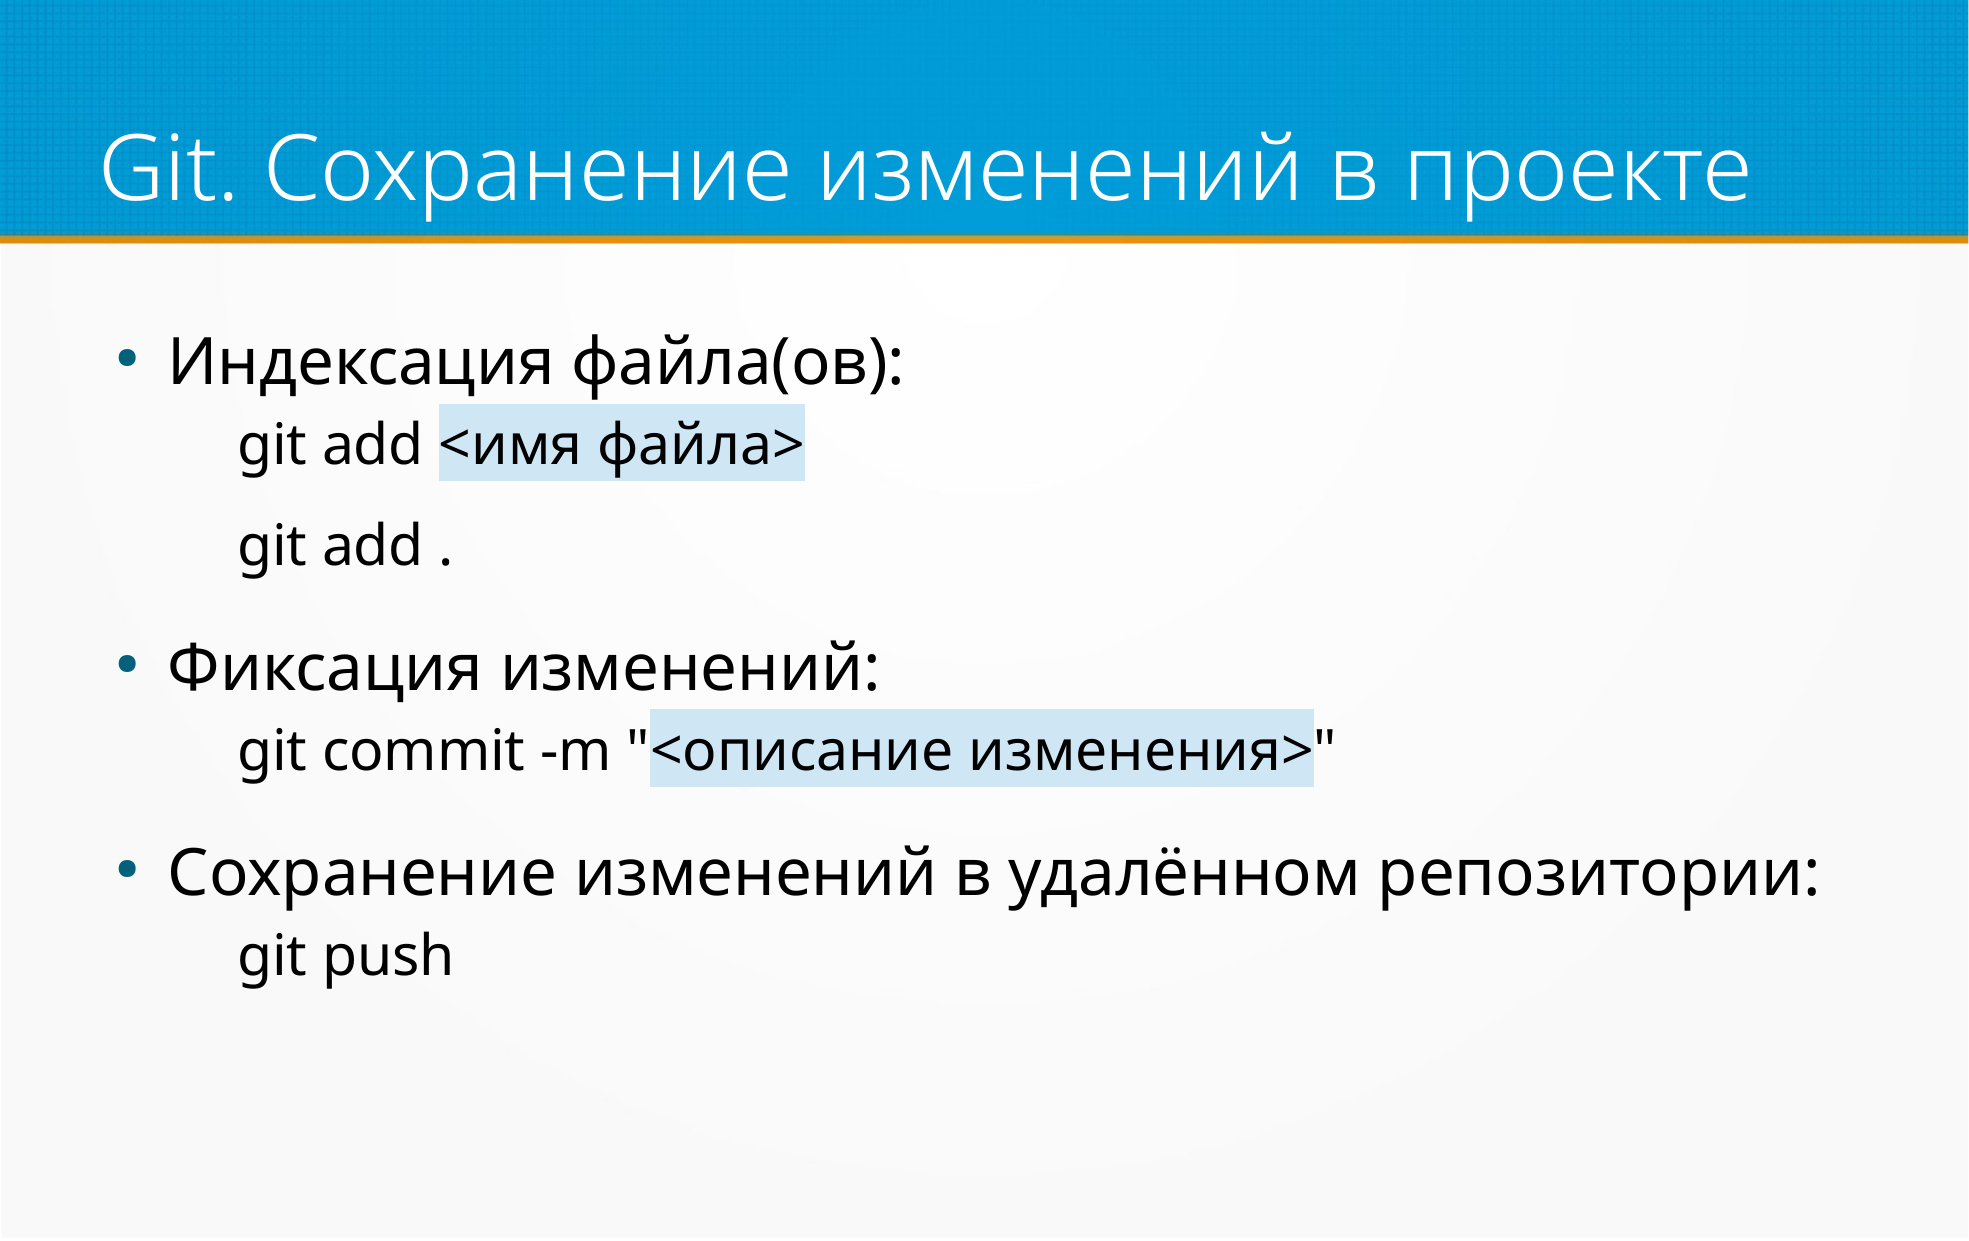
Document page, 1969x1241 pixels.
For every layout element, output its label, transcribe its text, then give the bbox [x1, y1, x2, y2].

list Индексация файла(ов): git add <имя файла> git add . Фиксация изменений: git commit -m "<описание изменения>" Сохранение изменений в удалённом репозитории: git push [98, 315, 1861, 1081]
title Git. Сохранение изменений в проекте [98, 19, 1870, 227]
picture [0, 233, 1969, 1241]
